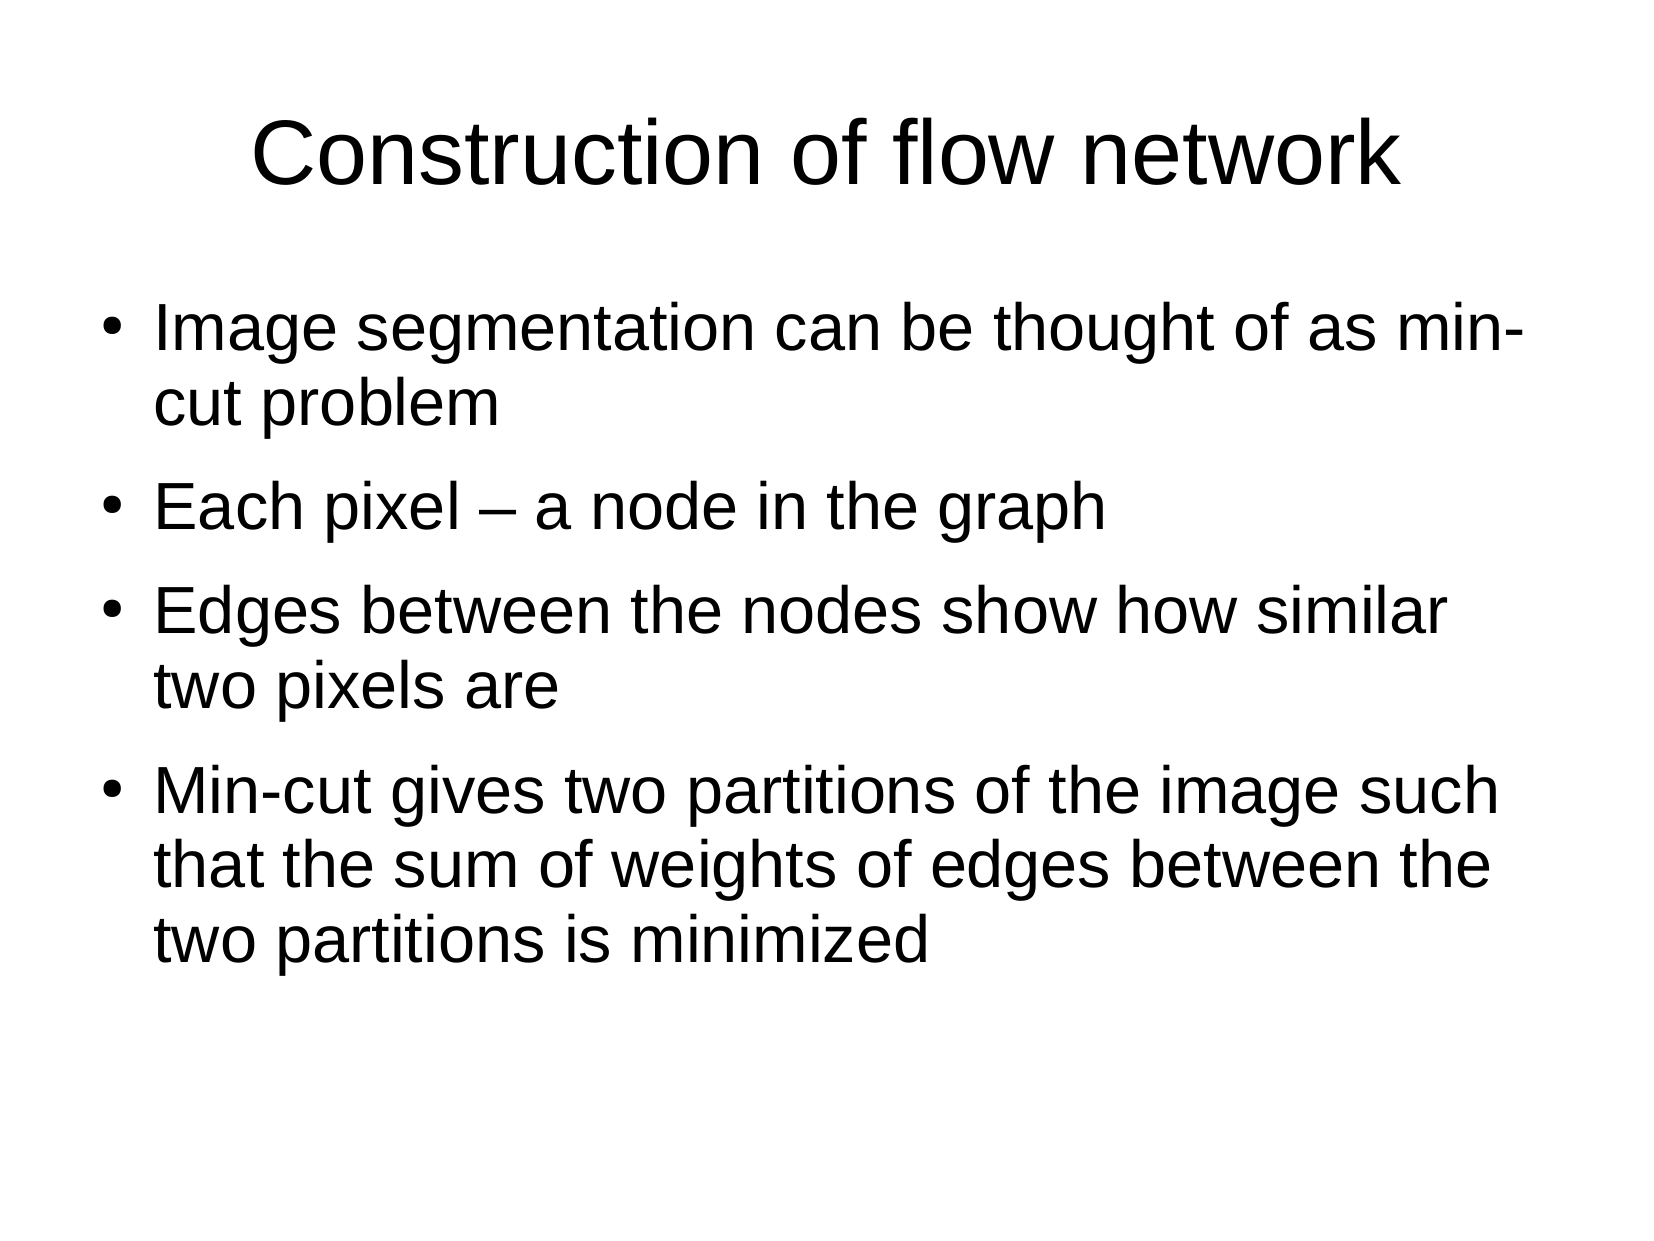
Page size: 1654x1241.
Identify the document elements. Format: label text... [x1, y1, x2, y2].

list Image segmentation can be thought of as min-cut problem Each pixel – a node in the graph Edges between the nodes show how similar two pixels are Min-cut gives two partitions of the image such that the sum of weights of edges between the two partitions is minimized [82, 290, 1571, 1010]
title Construction of flow network [82, 49, 1571, 257]
